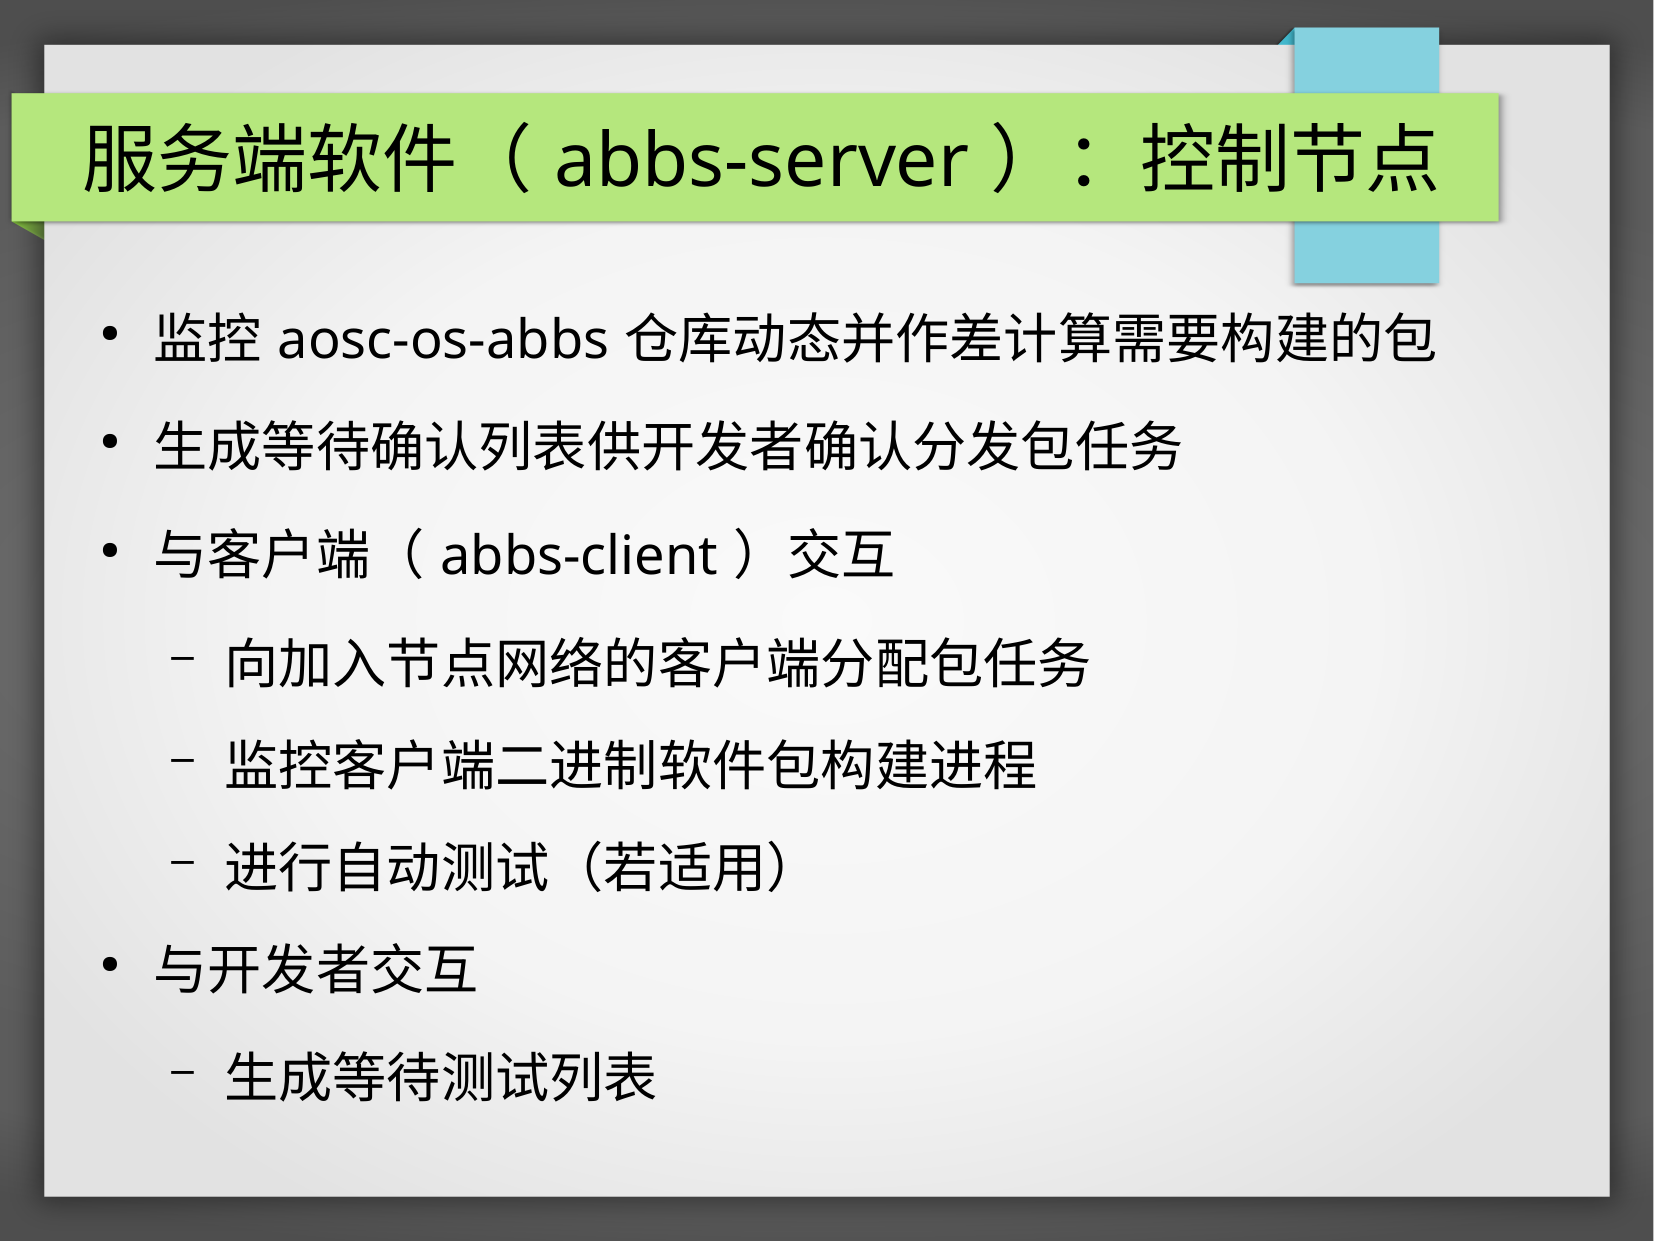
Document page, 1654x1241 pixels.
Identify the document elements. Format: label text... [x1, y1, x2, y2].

title 服务端软件（abbs-server）：控制节点 [82, 42, 1489, 265]
list 监控aosc-os-abbs仓库动态并作差计算需要构建的包 生成等待确认列表供开发者确认分发包任务 与客户端（abbs-client）交互 向加入节点网络的客户端分配包任务 监控客户端二进制软件包构建进程 进行自动测试（若适用） 与开发者交互 生成等待测试列表 [82, 295, 1571, 1158]
picture [0, 0, 1654, 1241]
